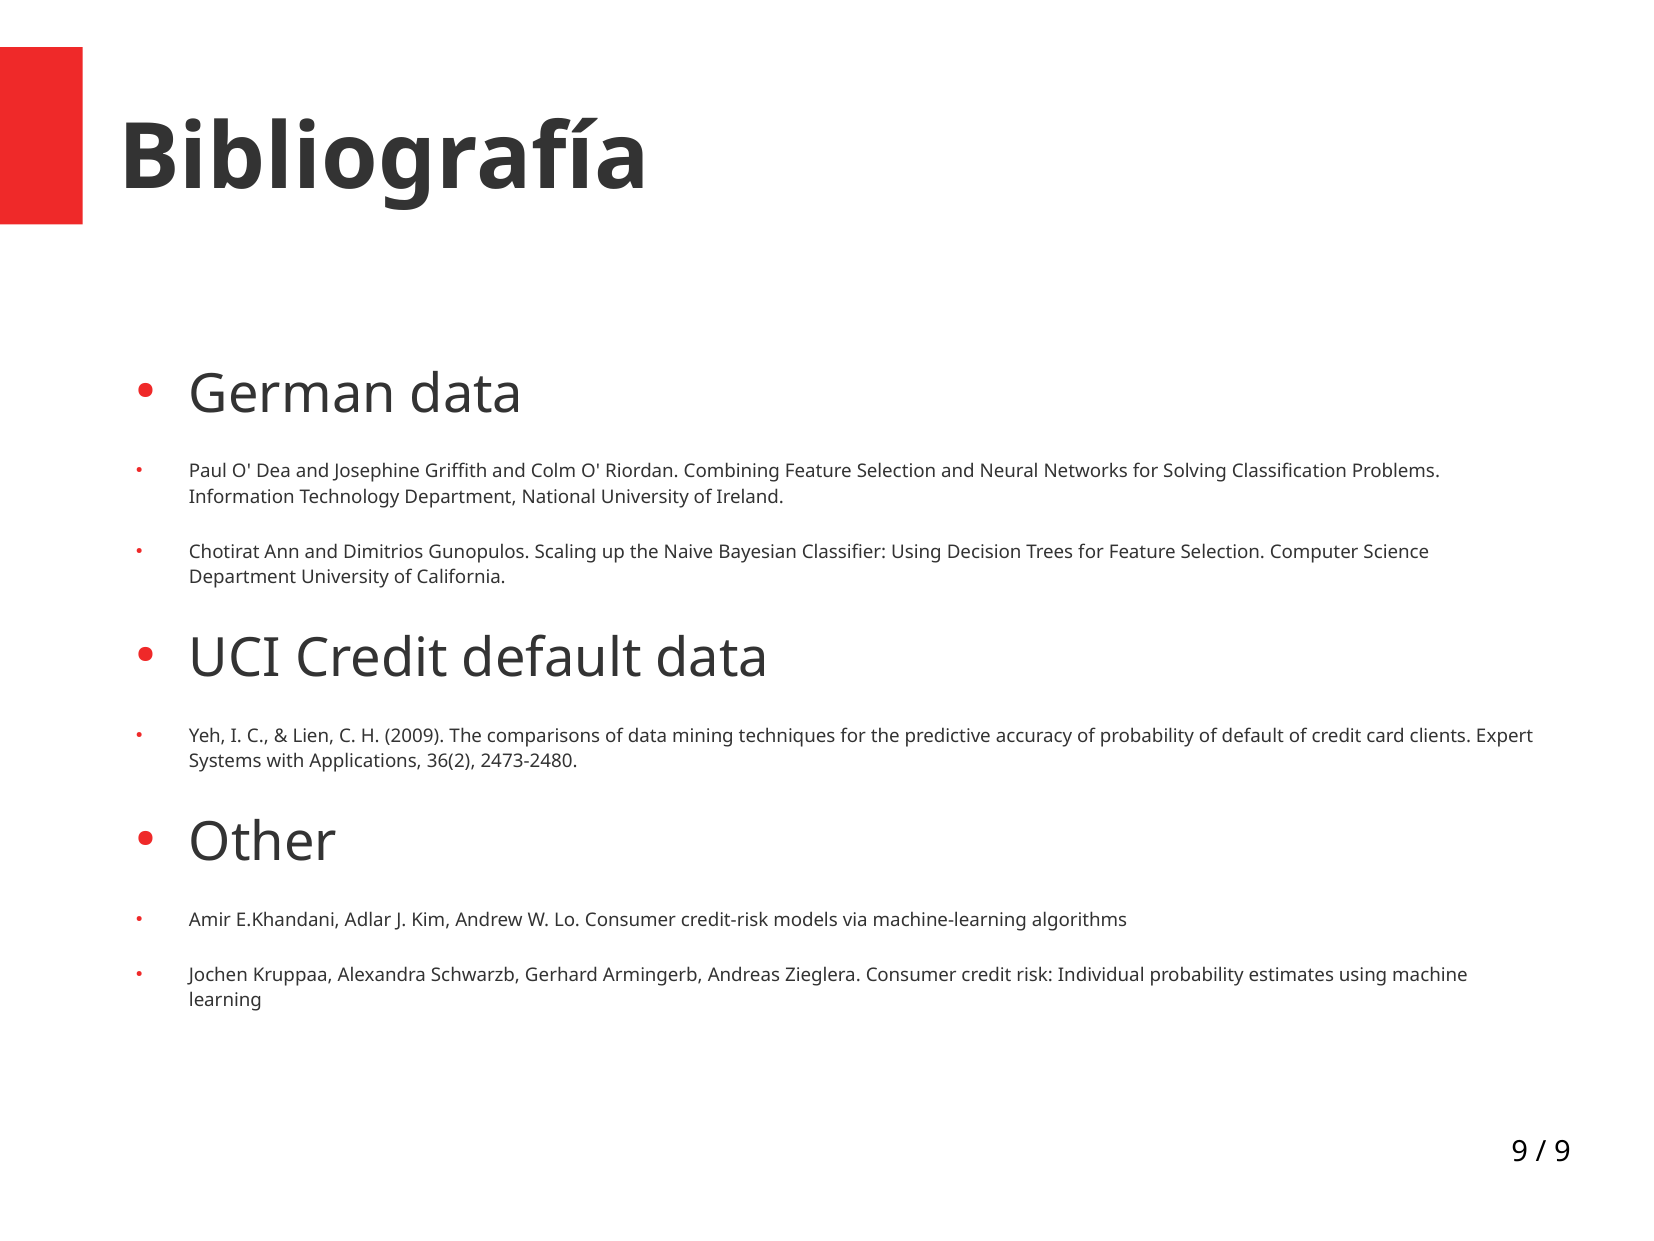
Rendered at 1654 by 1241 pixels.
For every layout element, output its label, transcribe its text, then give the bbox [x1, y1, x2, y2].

list German data Paul O' Dea and Josephine Griffith and Colm O' Riordan. Combining Feature Selection and Neural Networks for Solving Classification Problems. Information Technology Department, National University of Ireland. Chotirat Ann and Dimitrios Gunopulos. Scaling up the Naive Bayesian Classifier: Using Decision Trees for Feature Selection. Computer Science Department University of California. UCI Credit default data Yeh, I. C., & Lien, C. H. (2009). The comparisons of data mining techniques for the predictive accuracy of probability of default of credit card clients. Expert Systems with Applications, 36(2), 2473-2480. Other Amir E.Khandani, Adlar J. Kim, Andrew W. Lo. Consumer credit-risk models via machine-learning algorithms Jochen Kruppaa, Alexandra Schwarzb, Gerhard Armingerb, Andreas Zieglera. Consumer credit risk: Individual probability estimates using machine learning [118, 354, 1536, 1074]
title Bibliografía [118, 49, 1571, 257]
